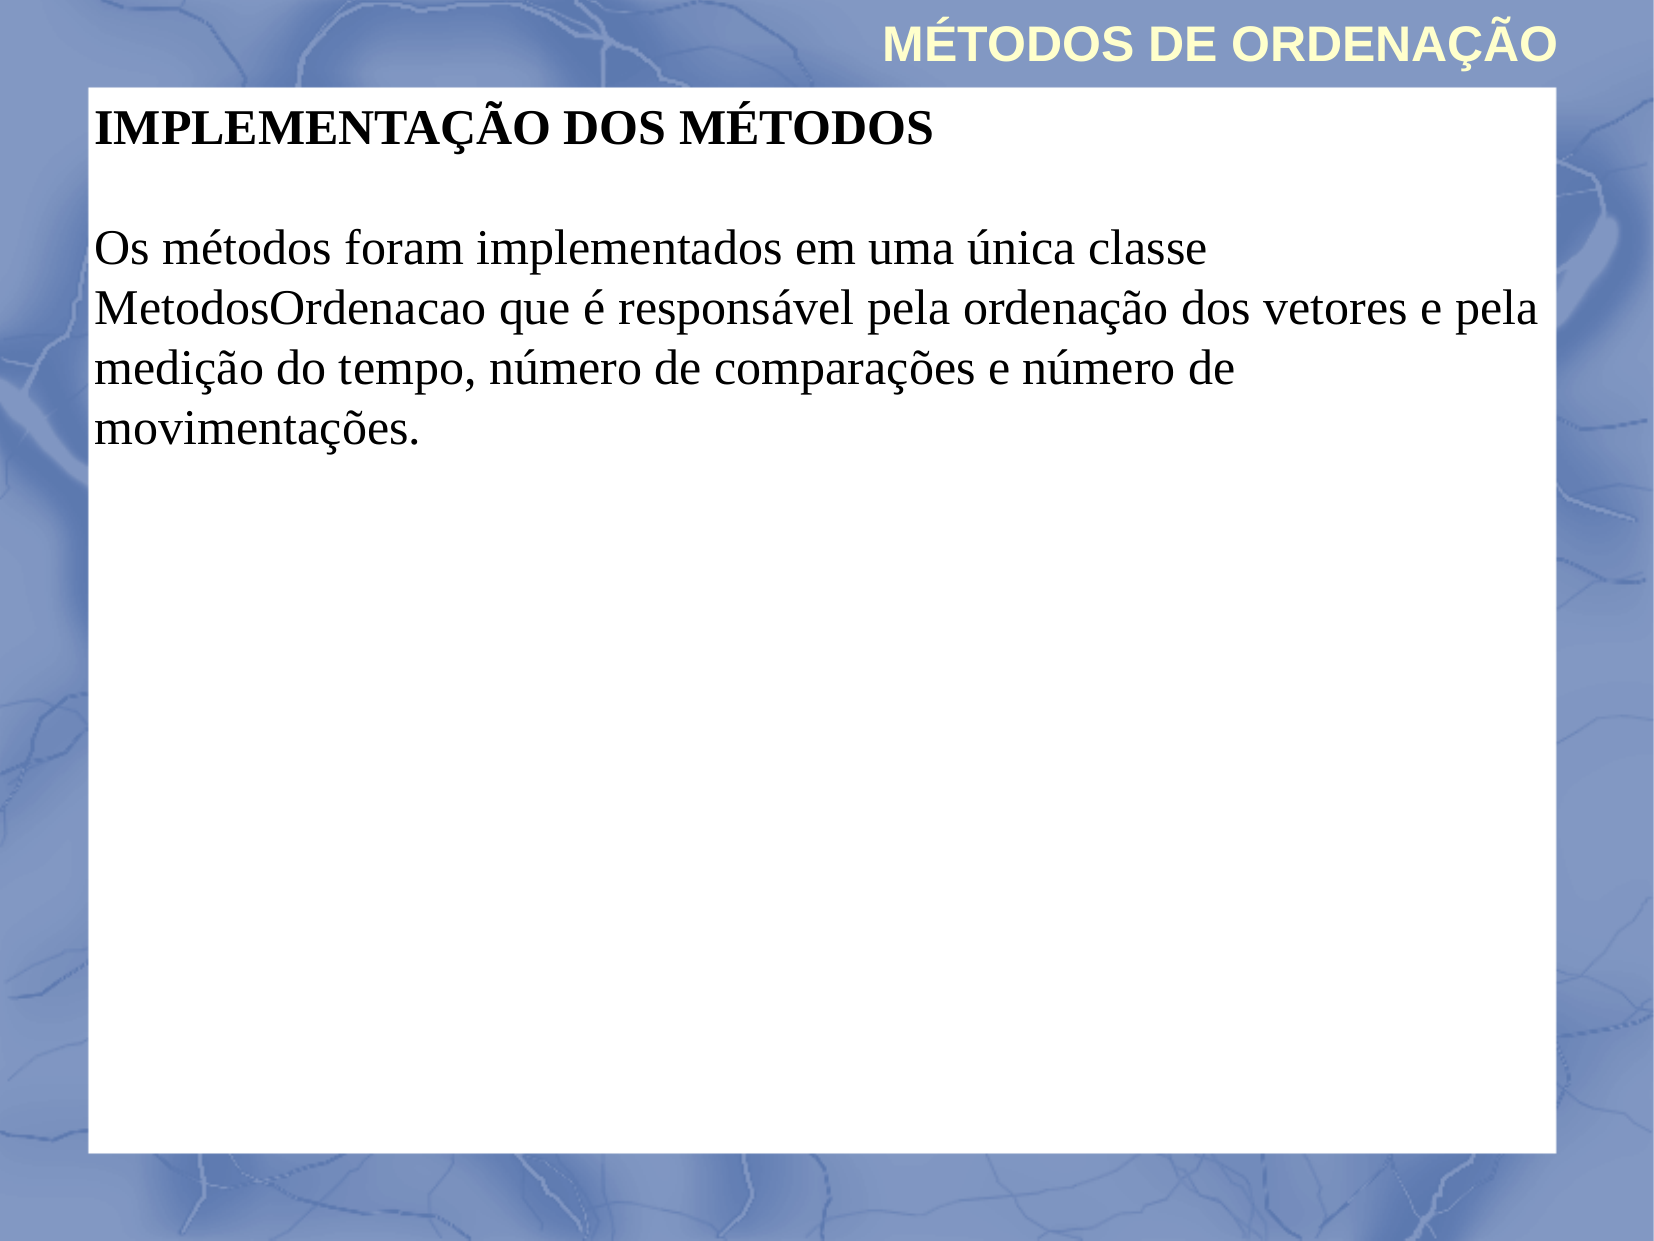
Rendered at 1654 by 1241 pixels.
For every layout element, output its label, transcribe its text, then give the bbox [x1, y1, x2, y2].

text_box IMPLEMENTAÇÃO DOS MÉTODOS Os métodos foram implementados em uma única classe MetodosOrdenacao que é responsável pela ordenação dos vetores e pela medição do tempo, número de comparações e número de movimentações. [94, 94, 1548, 1146]
text_box MÉTODOS DE ORDENAÇÃO [141, 0, 1559, 83]
picture [0, 0, 1654, 1241]
